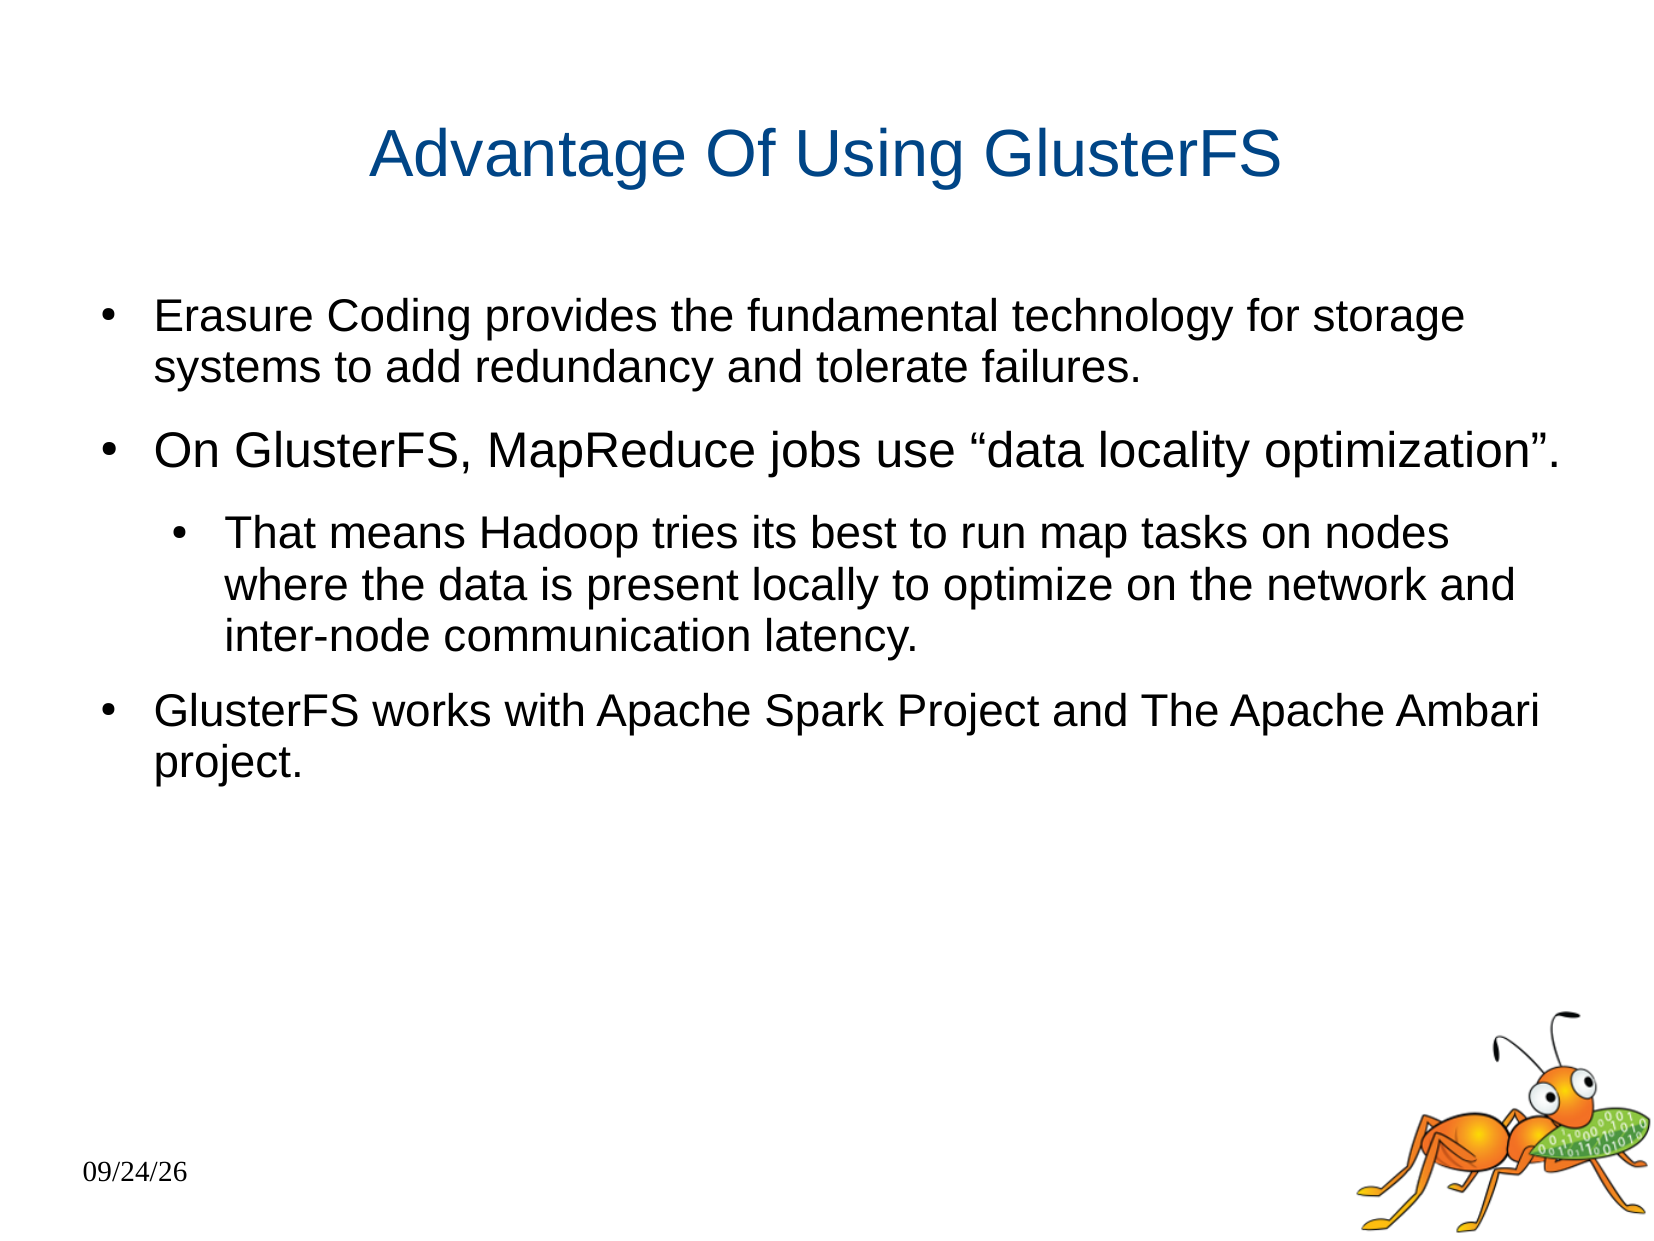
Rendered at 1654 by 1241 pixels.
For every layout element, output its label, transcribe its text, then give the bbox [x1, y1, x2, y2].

picture [1353, 1009, 1654, 1235]
title Advantage Of Using GlusterFS [82, 49, 1571, 257]
list Erasure Coding provides the fundamental technology for storage systems to add redundancy and tolerate failures. On GlusterFS, MapReduce jobs use “data locality optimization”. That means Hadoop tries its best to run map tasks on nodes where the data is present locally to optimize on the network and inter-node communication latency. GlusterFS works with Apache Spark Project and The Apache Ambari project. [82, 290, 1571, 1010]
